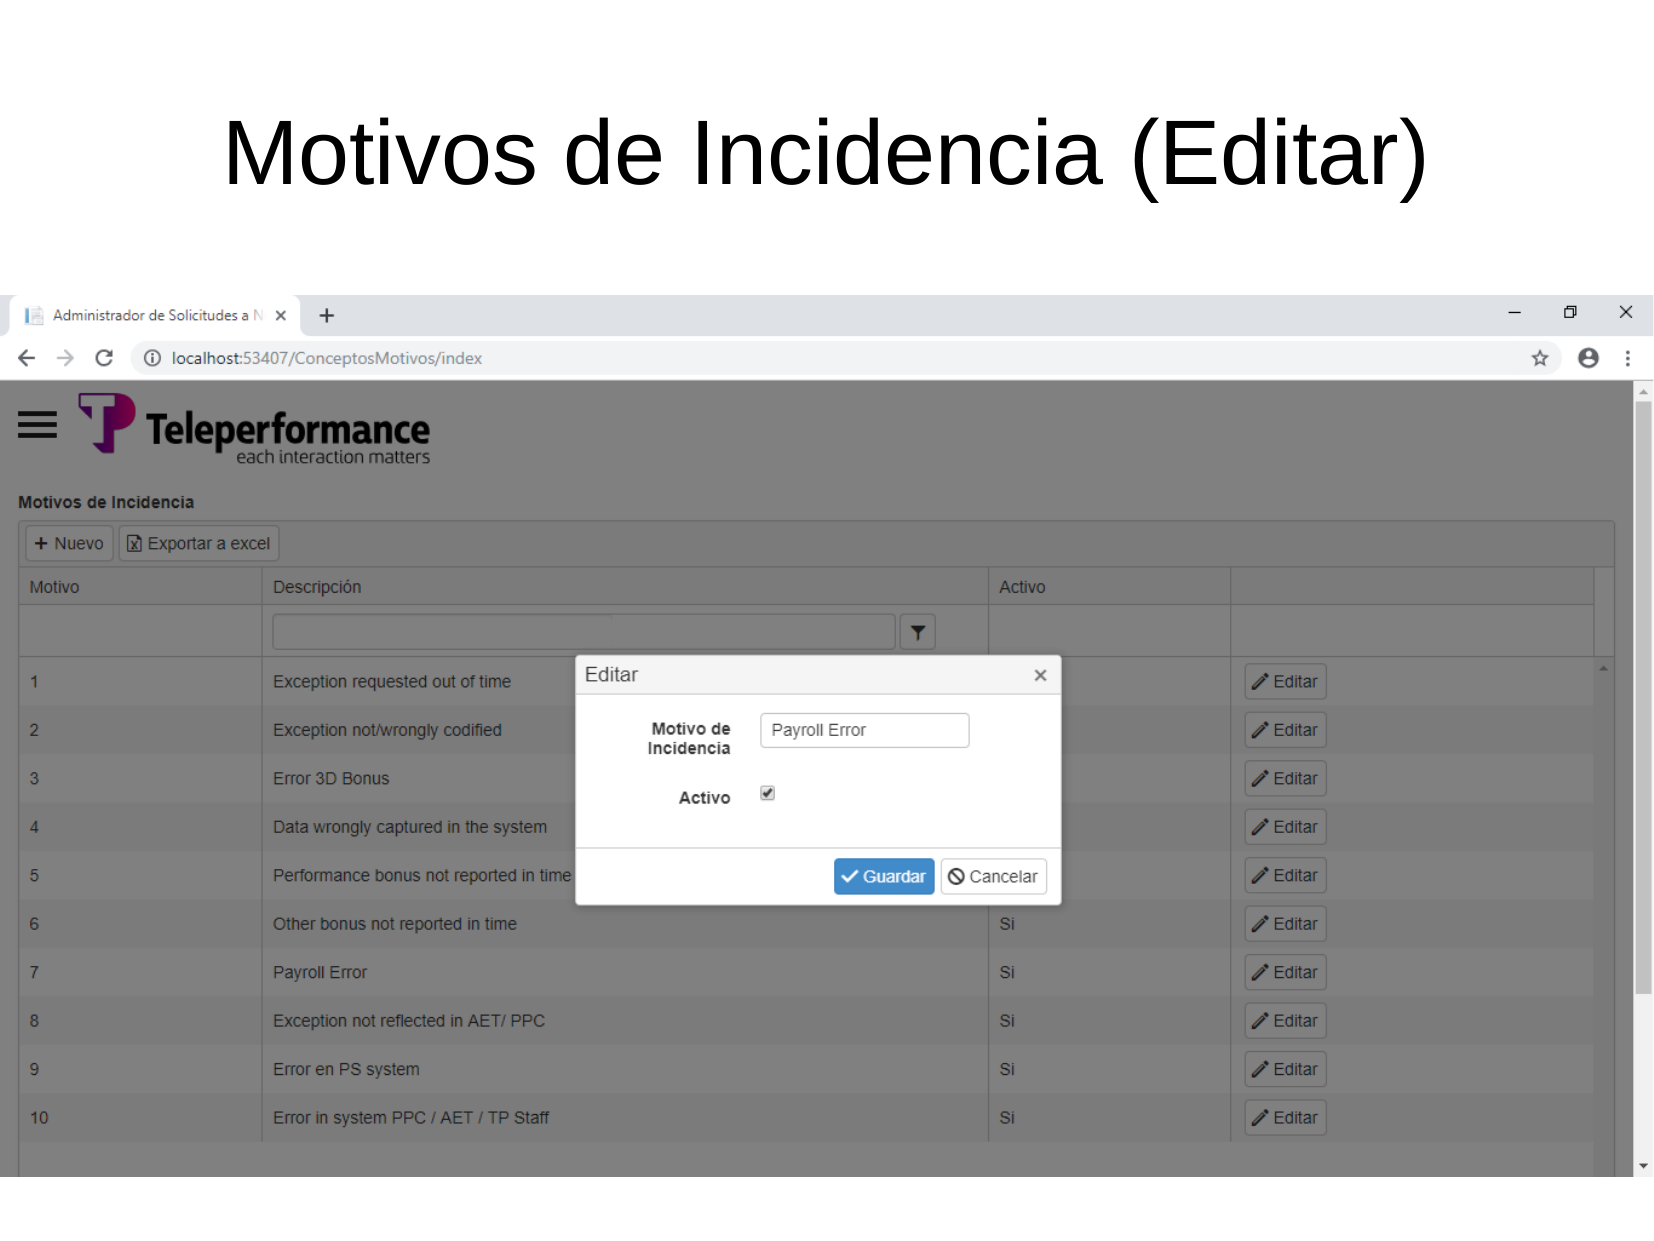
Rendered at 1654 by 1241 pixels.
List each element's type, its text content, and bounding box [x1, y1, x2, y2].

picture [0, 295, 1654, 1177]
title Motivos de Incidencia (Editar) [82, 49, 1571, 257]
